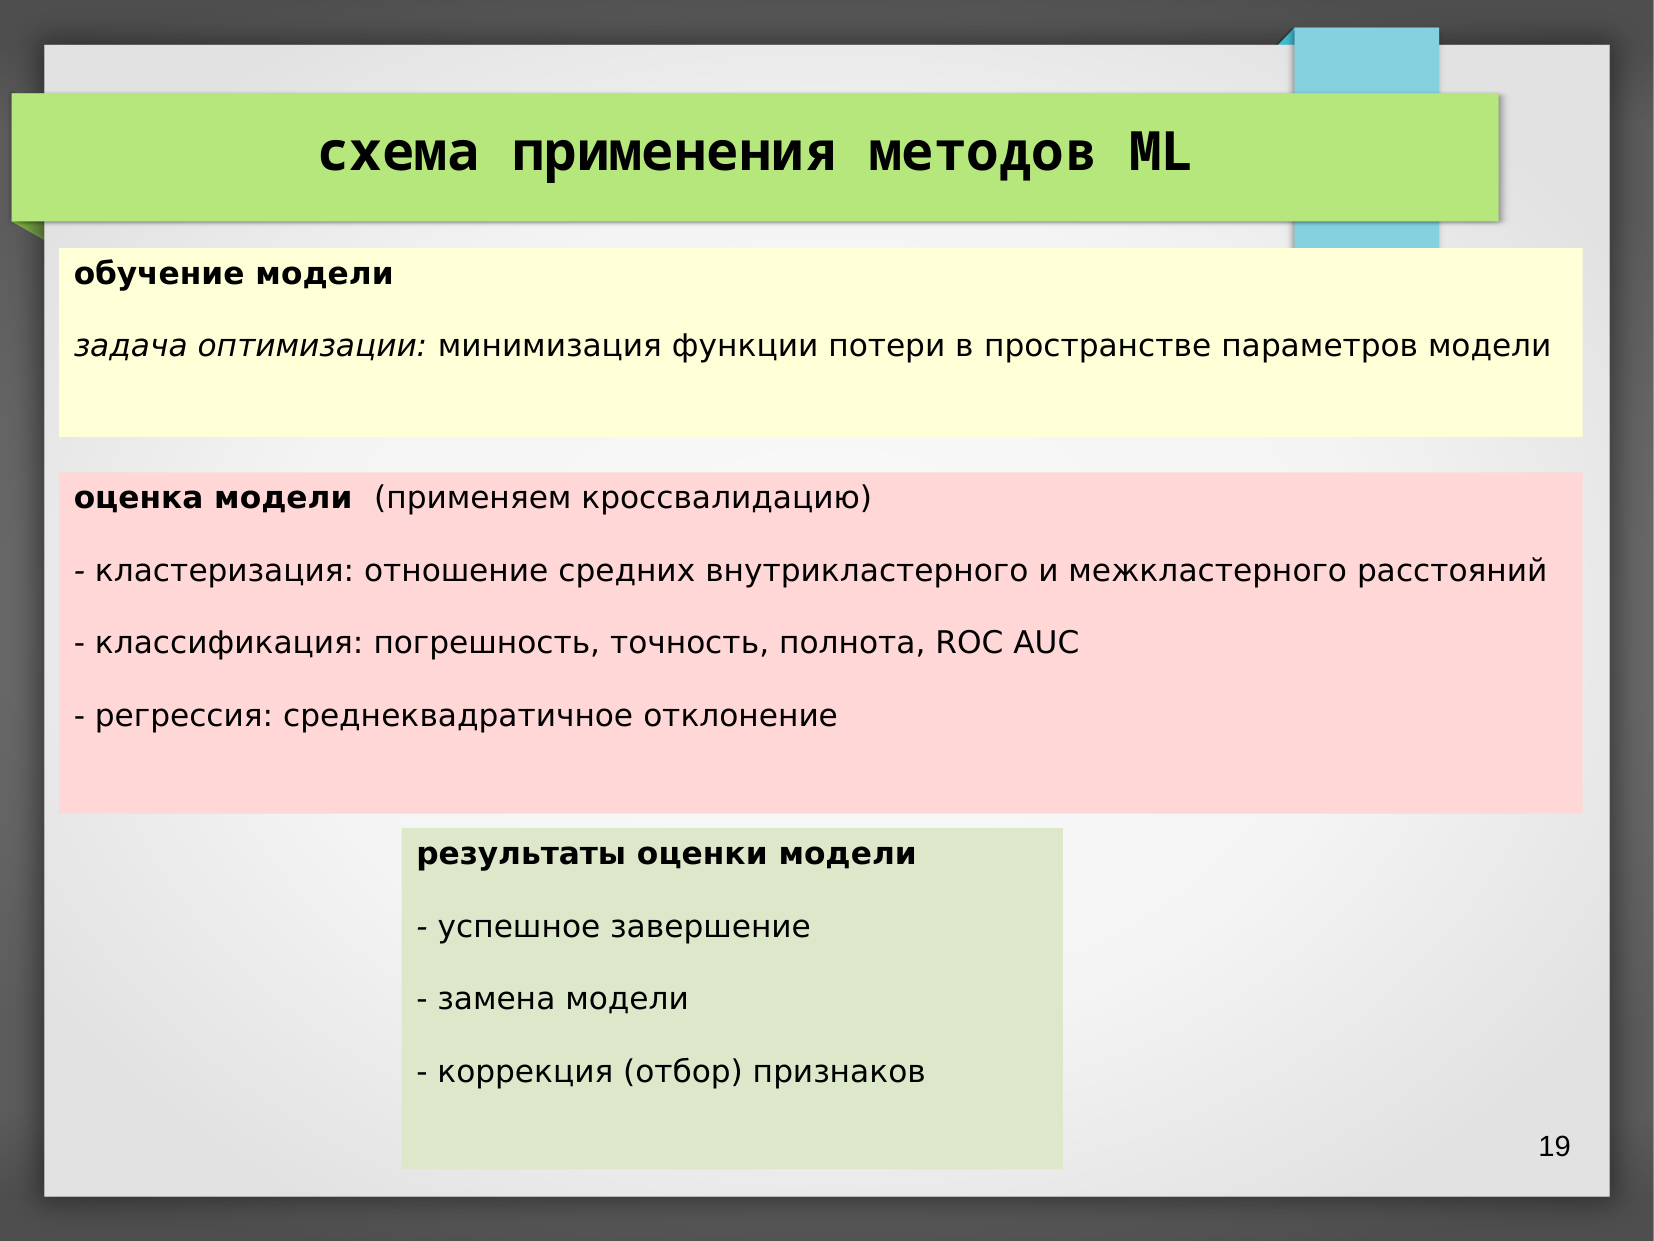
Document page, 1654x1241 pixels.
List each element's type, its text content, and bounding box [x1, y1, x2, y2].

text_box обучение модели задача оптимизации: минимизация функции потери в пространстве параметров модели [59, 248, 1583, 438]
text_box результаты оценки модели - успешное завершение - замена модели - коррекция (отбор) признаков [401, 828, 1063, 1170]
text_box оценка модели (применяем кроссвалидацию) - кластеризация: отношение средних внутрикластерного и межкластерного расстояний - классификация: погрешность, точность, полнота, ROC AUC - регрессия: среднеквадратичное отклонение [59, 472, 1583, 814]
title схема применения методов ML [47, 109, 1465, 189]
picture [0, 0, 1654, 1241]
